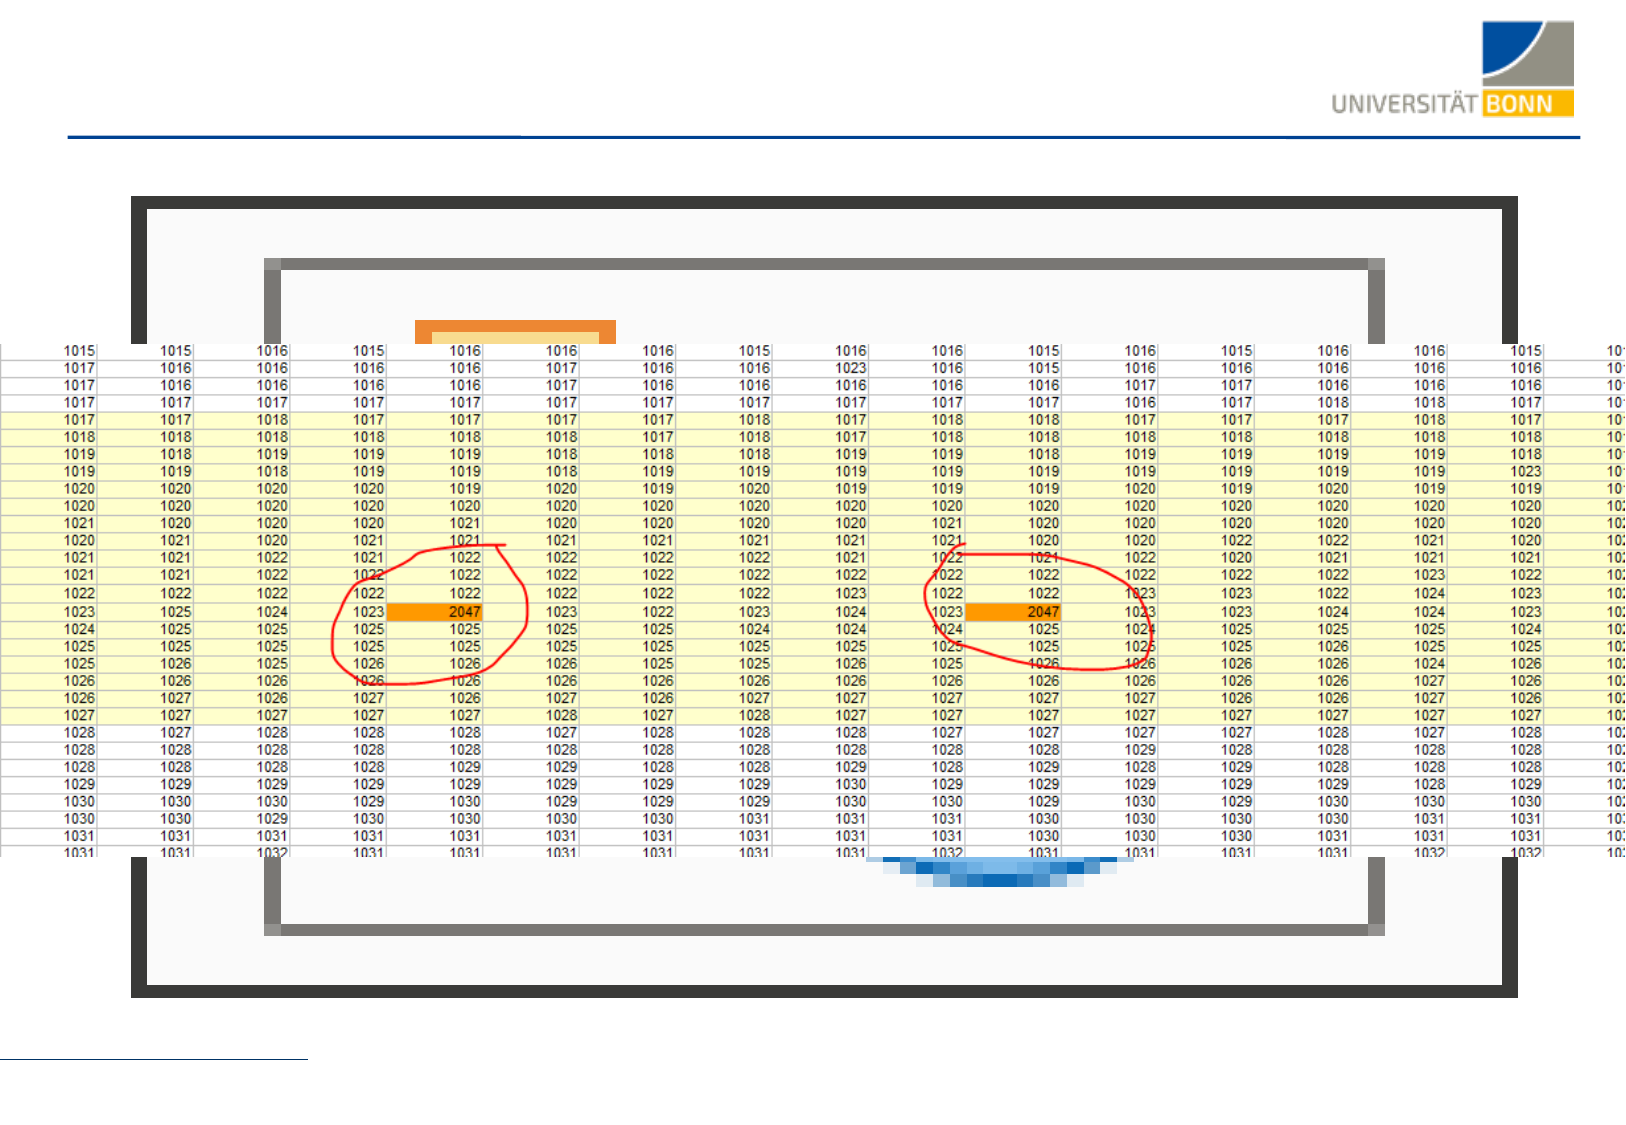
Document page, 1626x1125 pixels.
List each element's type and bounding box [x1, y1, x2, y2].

picture [1330, 0, 1574, 137]
chart [81, 160, 1569, 344]
picture [0, 344, 1625, 857]
chart [81, 857, 1569, 1035]
